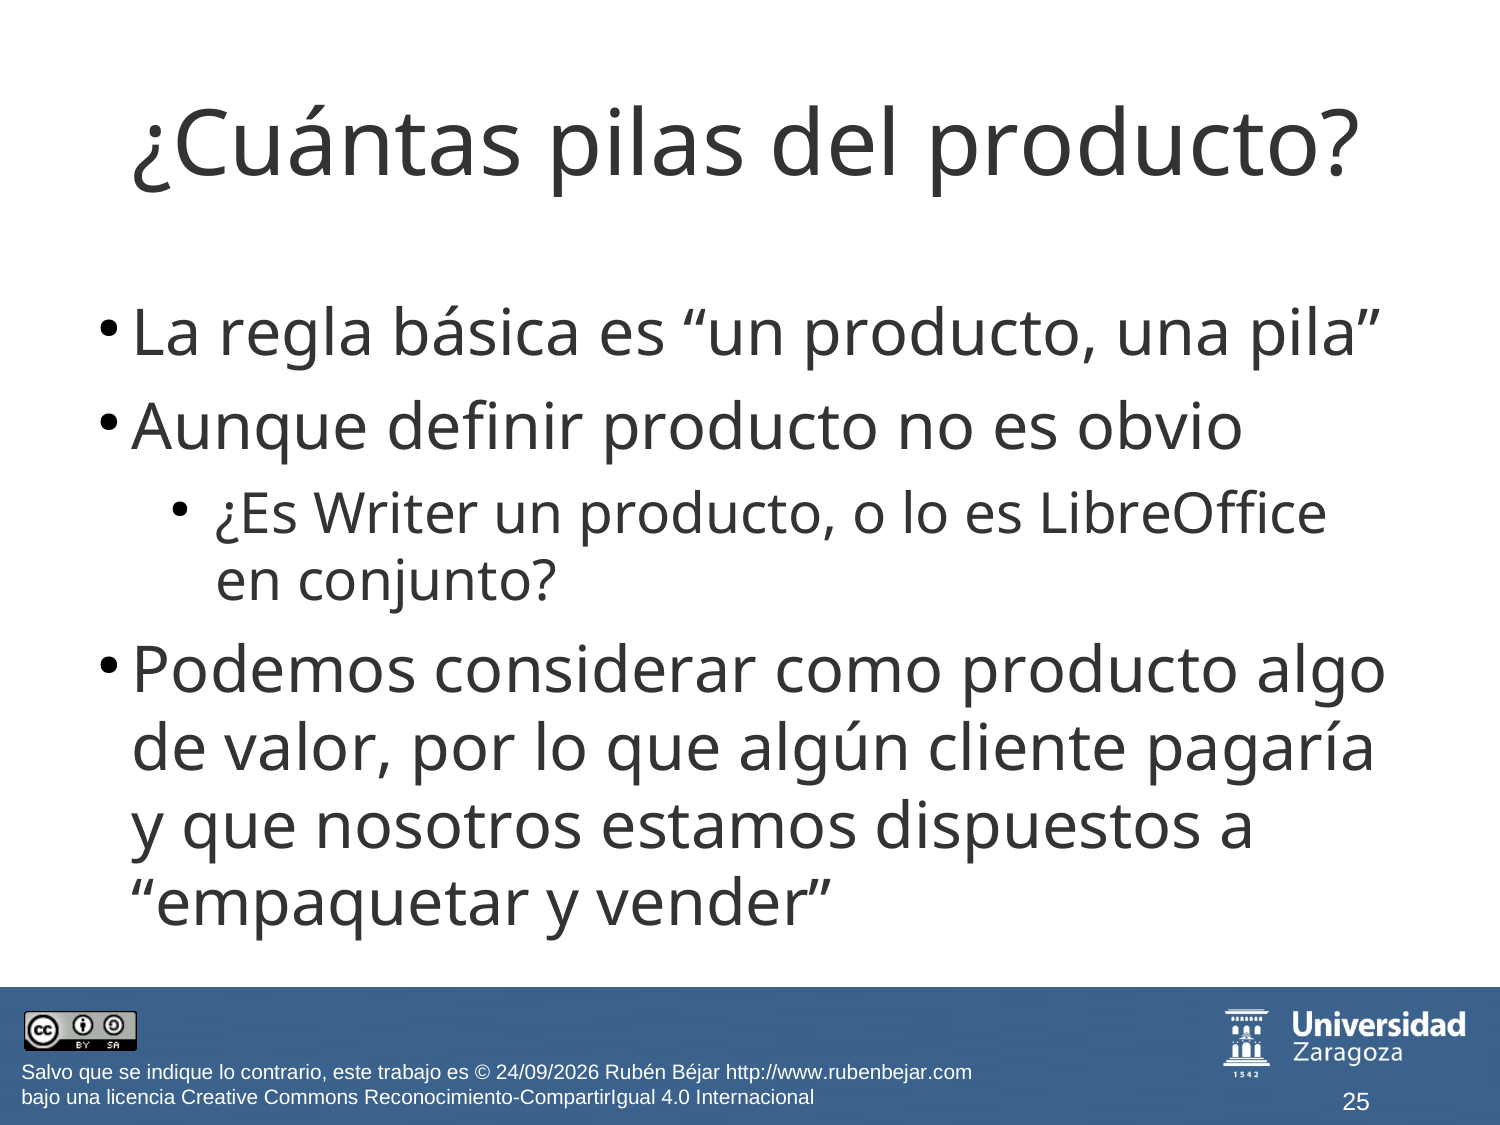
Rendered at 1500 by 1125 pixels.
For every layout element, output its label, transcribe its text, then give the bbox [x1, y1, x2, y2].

list La regla básica es “un producto, una pila” Aunque definir producto no es obvio ¿Es Writer un producto, o lo es LibreOffice en conjunto? Podemos considerar como producto algo de valor, por lo que algún cliente pagaría y que nosotros estamos dispuestos a “empaquetar y vender” [82, 283, 1418, 957]
title ¿Cuántas pilas del producto? [74, 21, 1420, 257]
picture [0, 987, 1500, 1125]
